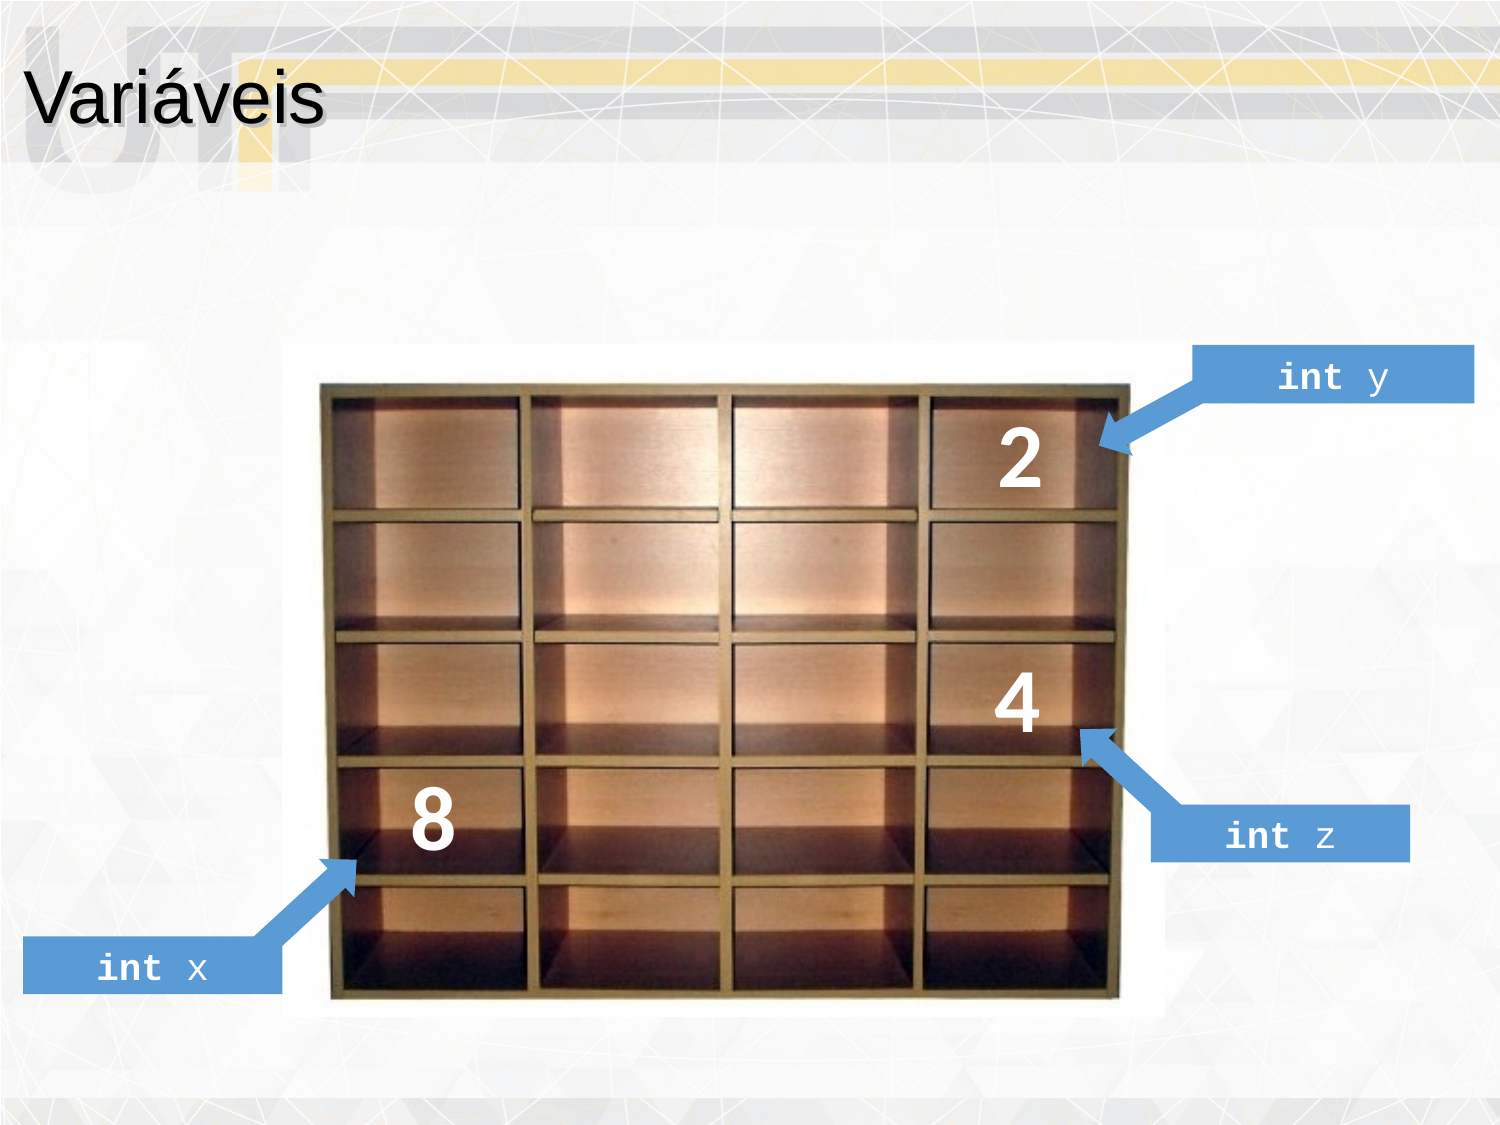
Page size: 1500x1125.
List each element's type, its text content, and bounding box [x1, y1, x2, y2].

picture [282, 344, 1165, 1017]
text_box 8 [395, 751, 472, 877]
text_box int z [1150, 804, 1411, 863]
text_box [254, 858, 357, 946]
text_box int y [1192, 344, 1475, 404]
text_box [1079, 728, 1181, 812]
text_box 4 [979, 633, 1056, 759]
text_box [1098, 380, 1202, 456]
text_box 2 [982, 388, 1059, 514]
table_cell F [1, 1, 1500, 1125]
text_box int x [23, 936, 283, 995]
title Variáveis [23, 18, 1489, 178]
